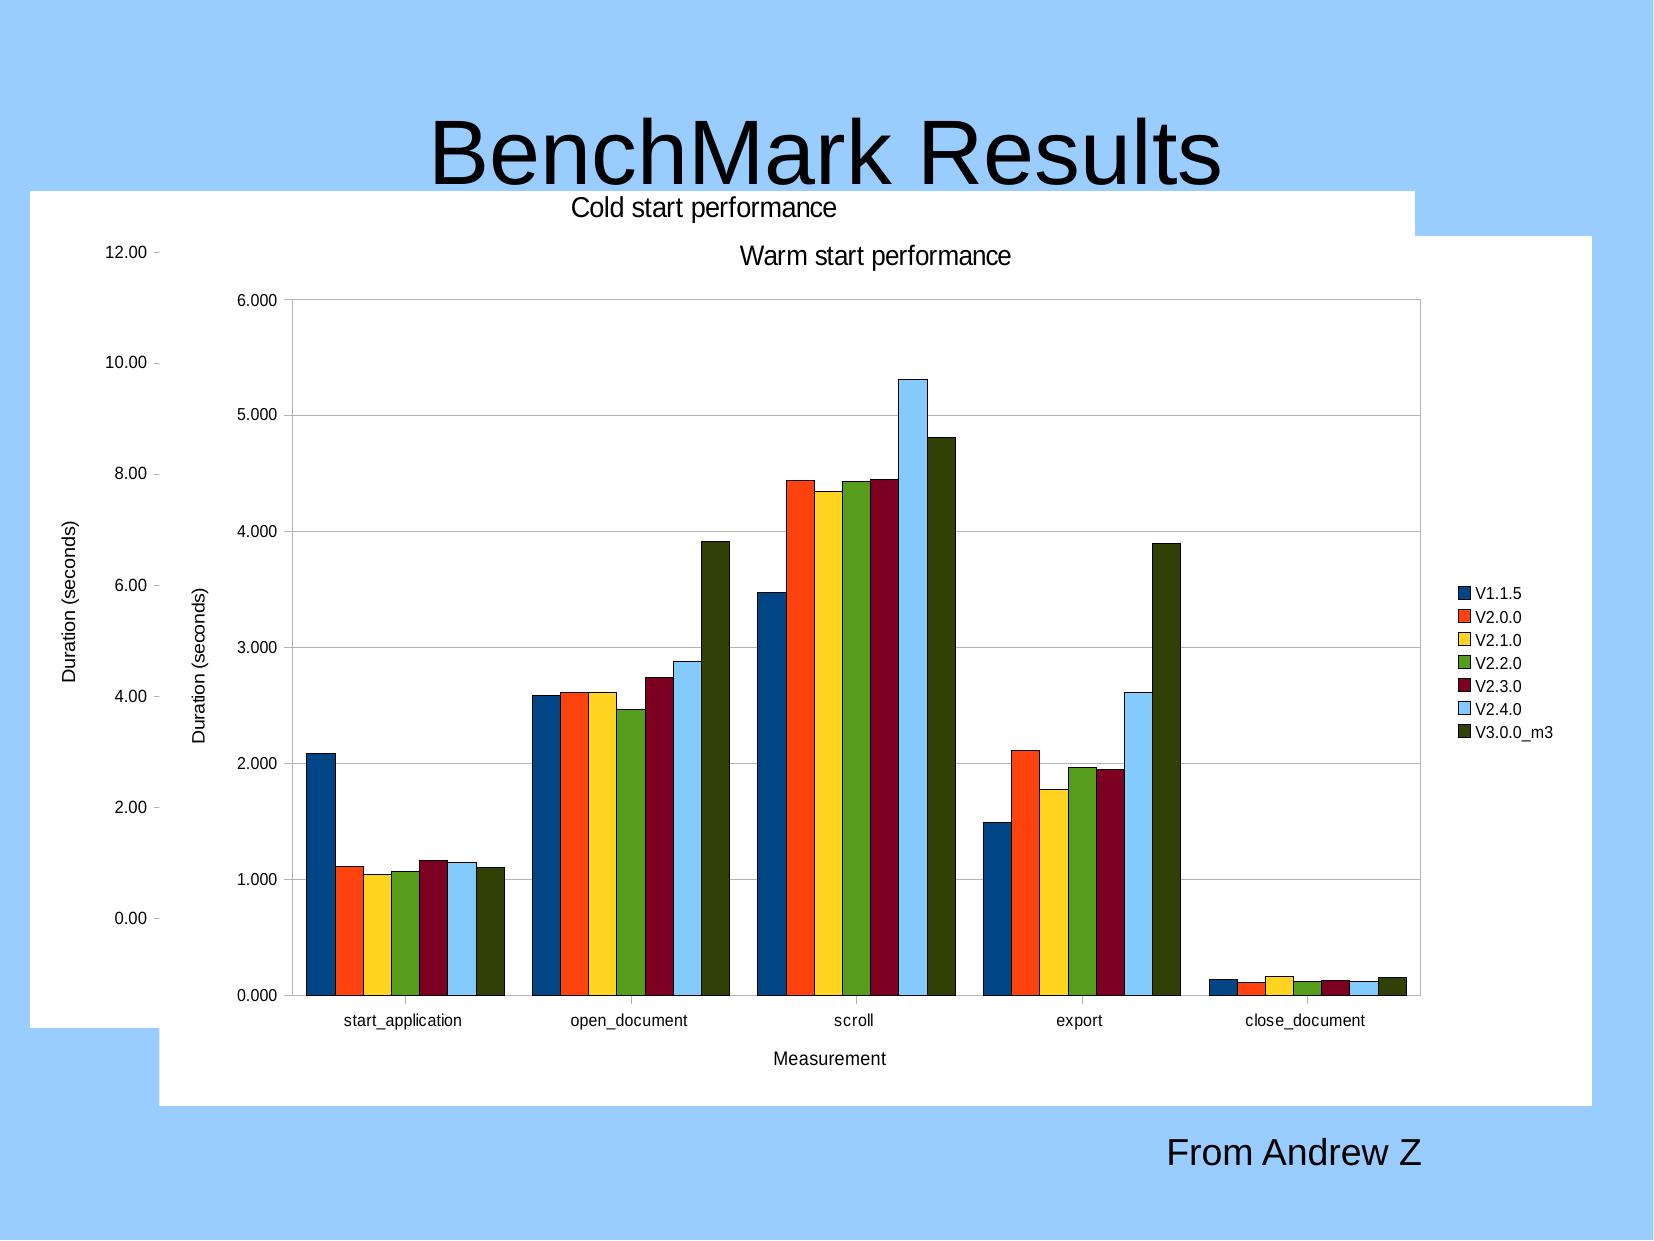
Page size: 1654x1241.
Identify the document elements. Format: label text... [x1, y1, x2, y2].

picture [30, 191, 1595, 1123]
text_box From Andrew Z [1151, 1124, 1447, 1182]
title BenchMark Results [82, 56, 1571, 236]
